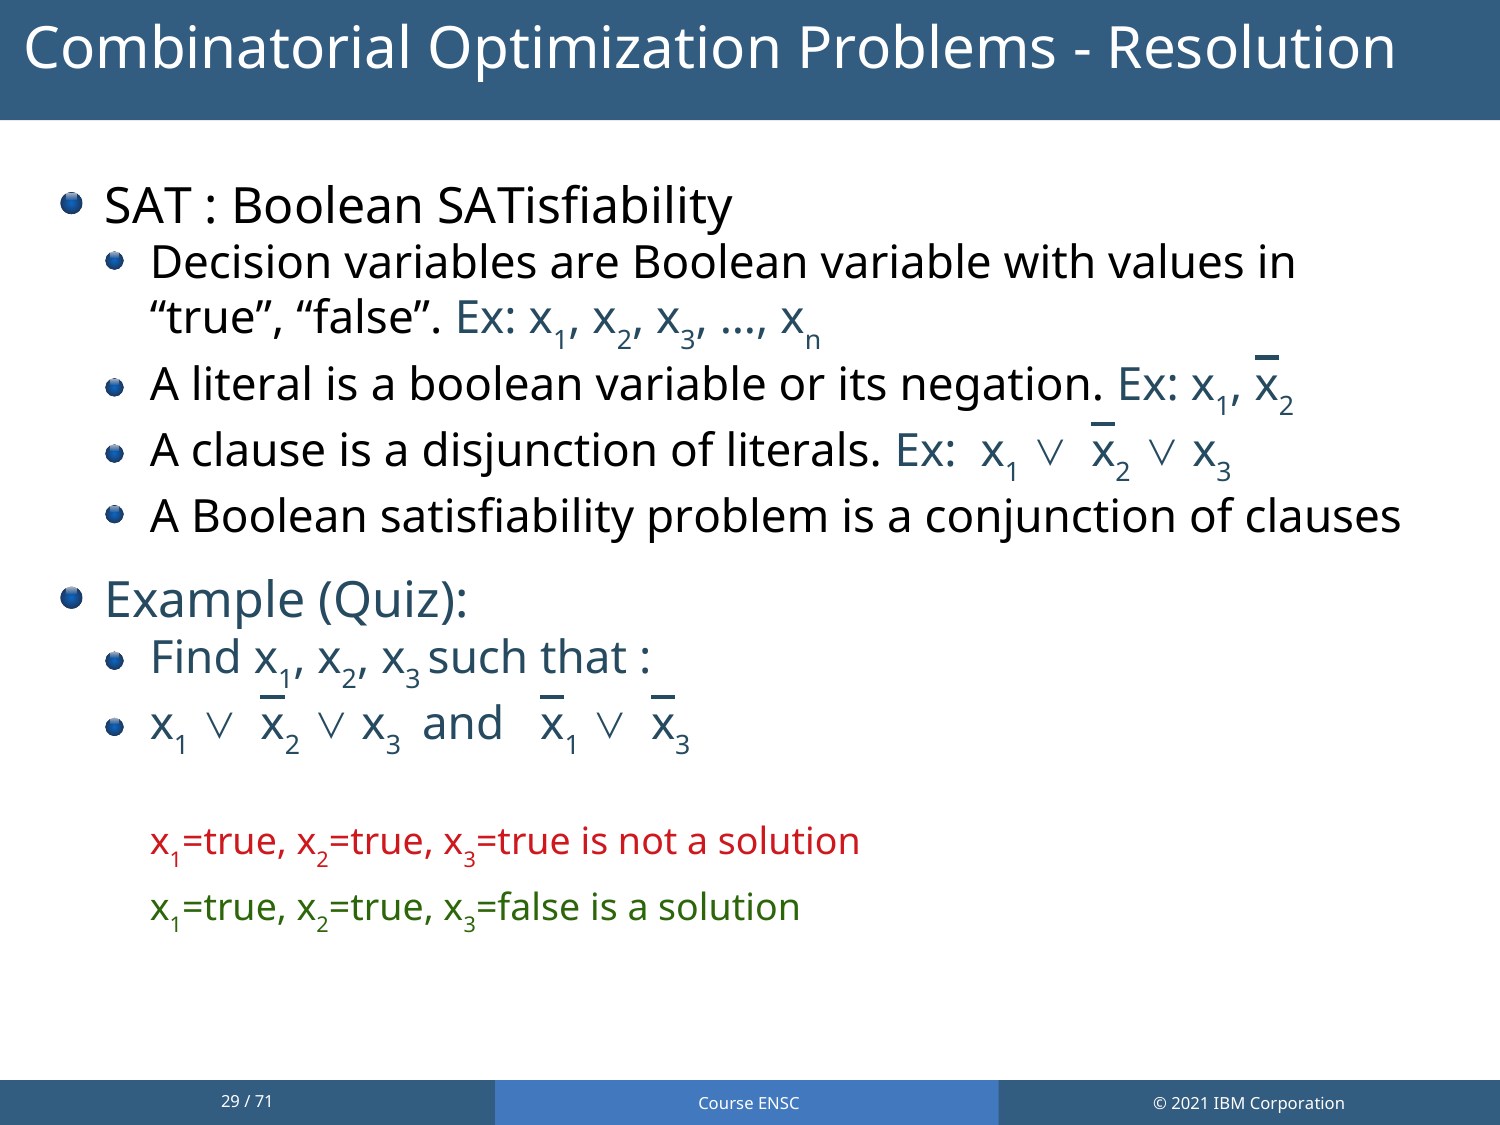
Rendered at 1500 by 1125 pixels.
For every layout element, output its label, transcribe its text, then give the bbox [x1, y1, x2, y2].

title Combinatorial Optimization Problems - Resolution [0, 0, 1500, 121]
text_box x1=true, x2=true, x3=true is not a solution [135, 810, 856, 879]
list SAT : Boolean SATisfiability Decision variables are Boolean variable with values in “true”, “false”. Ex: x1, x2, x3, …, xn A literal is a boolean variable or its negation. Ex: x1, x2 A clause is a disjunction of literals. Ex: x1 ∨ x2 ∨ x3 A Boolean satisfiability problem is a conjunction of clauses Example (Quiz): Find x1, x2, x3 such that : x1 ∨ x2 ∨ x3 and x1 ∨ x3 [45, 165, 1441, 1036]
text_box x1=true, x2=true, x3=false is a solution [135, 875, 799, 944]
